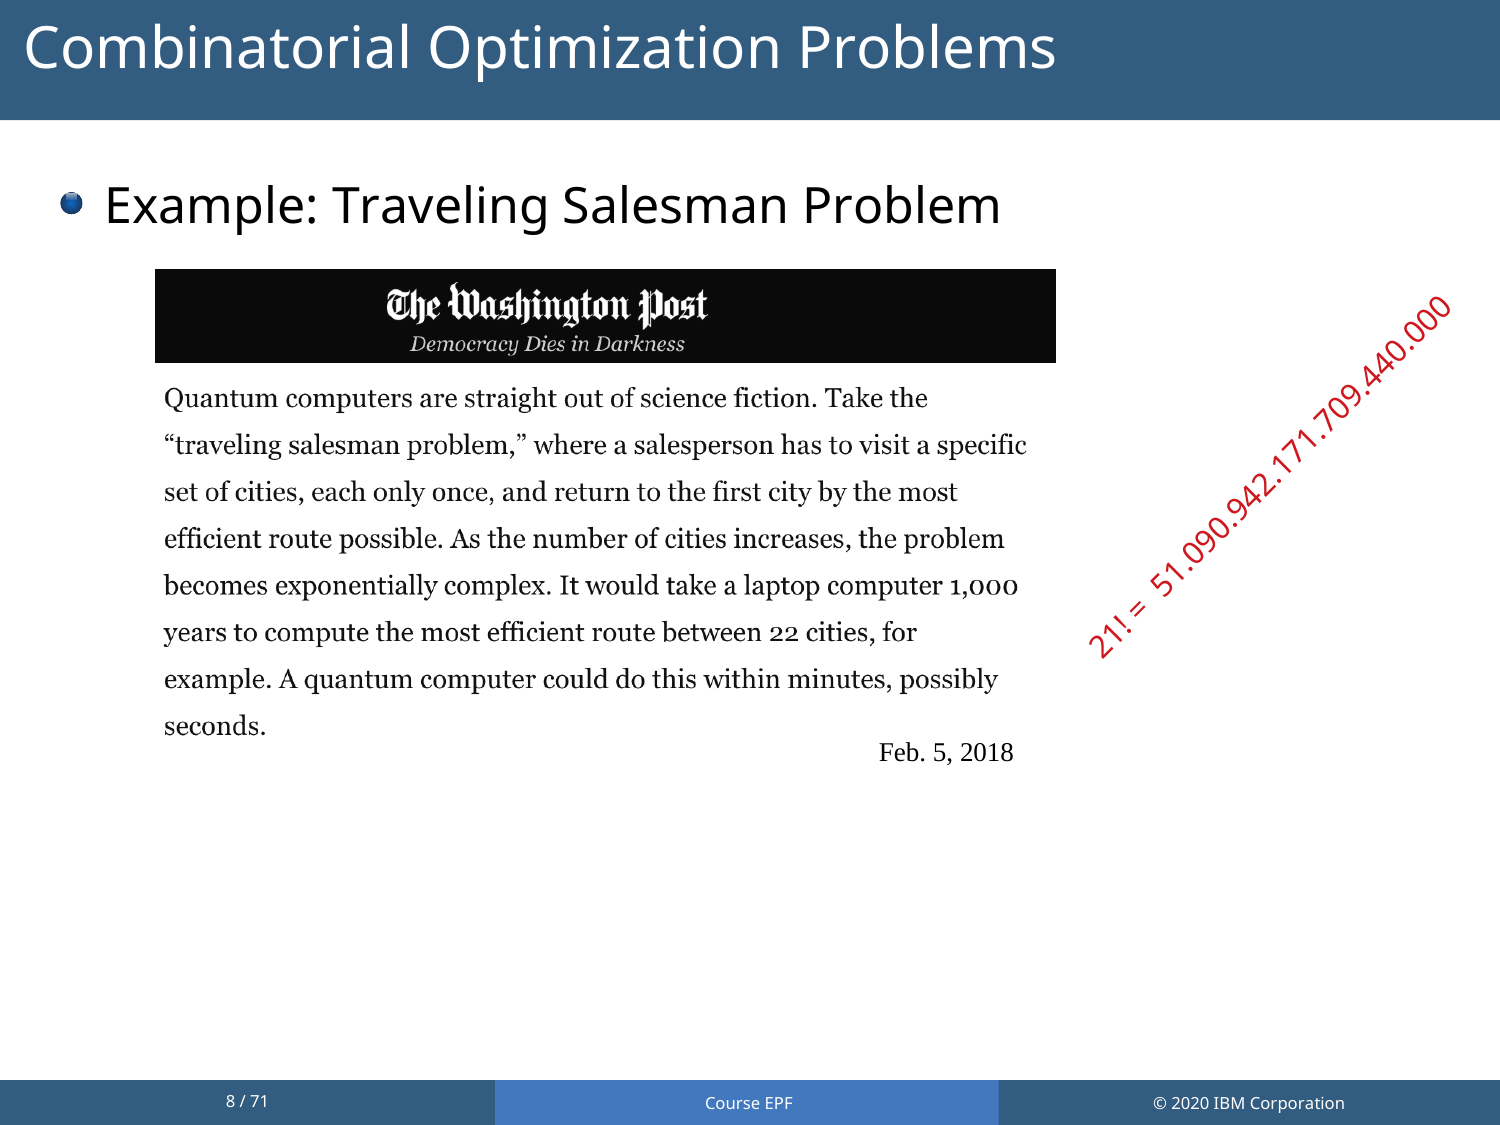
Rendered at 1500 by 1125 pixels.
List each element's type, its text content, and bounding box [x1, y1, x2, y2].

title Combinatorial Optimization Problems [0, 0, 1500, 121]
text_box 21! = 51.090.942.171.709.440.000 [1064, 214, 1500, 699]
list Example: Traveling Salesman Problem [45, 165, 1441, 300]
picture [152, 371, 1053, 750]
picture [155, 269, 1056, 363]
text_box Feb. 5, 2018 [864, 726, 1029, 775]
